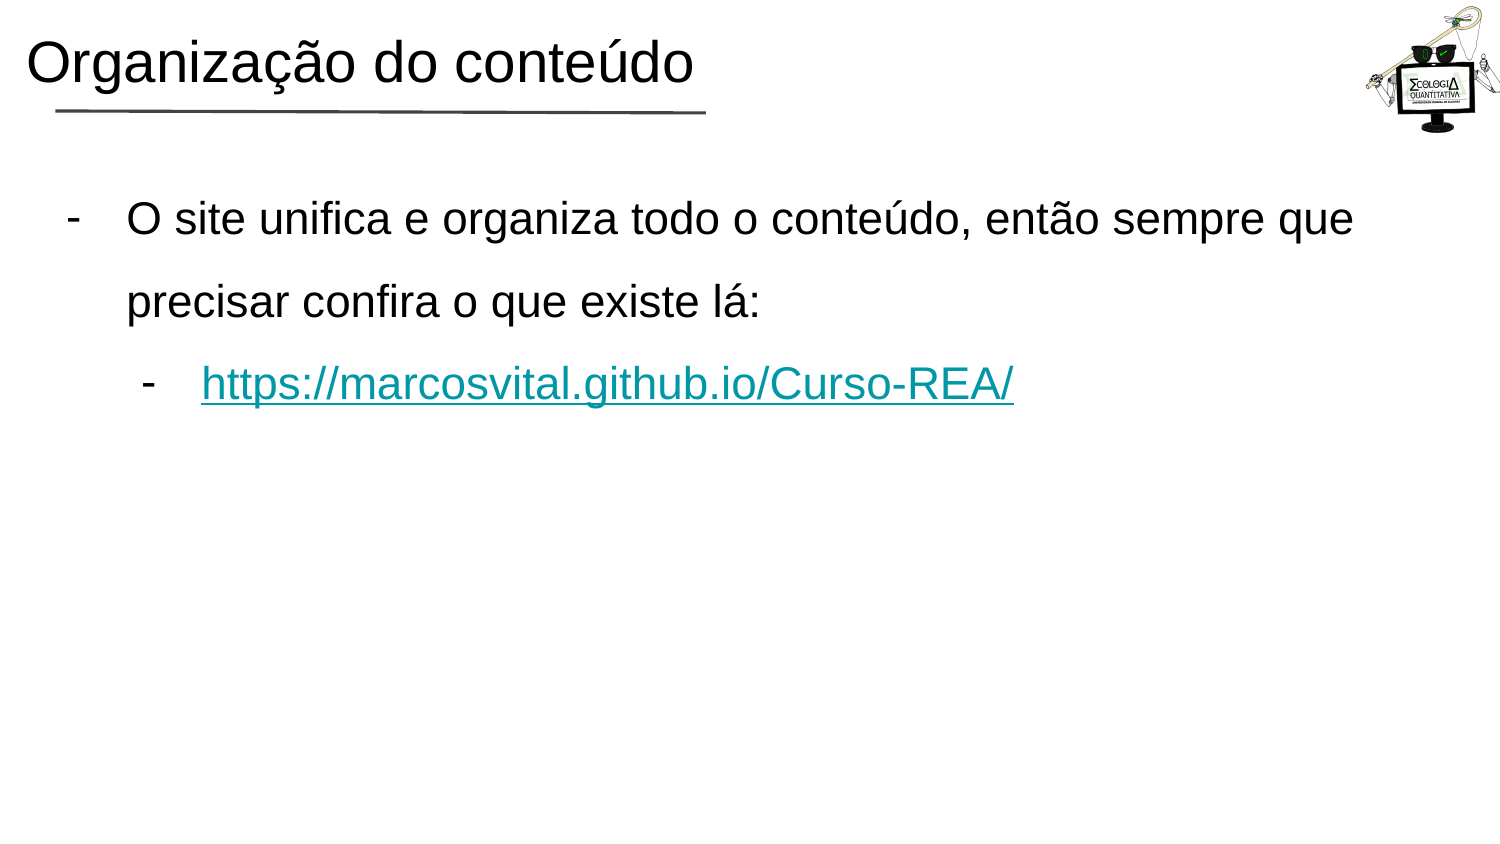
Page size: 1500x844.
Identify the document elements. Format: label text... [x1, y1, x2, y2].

text_box Organização do conteúdo [11, 9, 1210, 117]
text_box O site unifica e organiza todo o conteúdo, então sempre que precisar confira o que existe lá: https://marcosvital.github.io/Curso-REA/ [36, 146, 1417, 822]
picture [1365, 3, 1500, 135]
